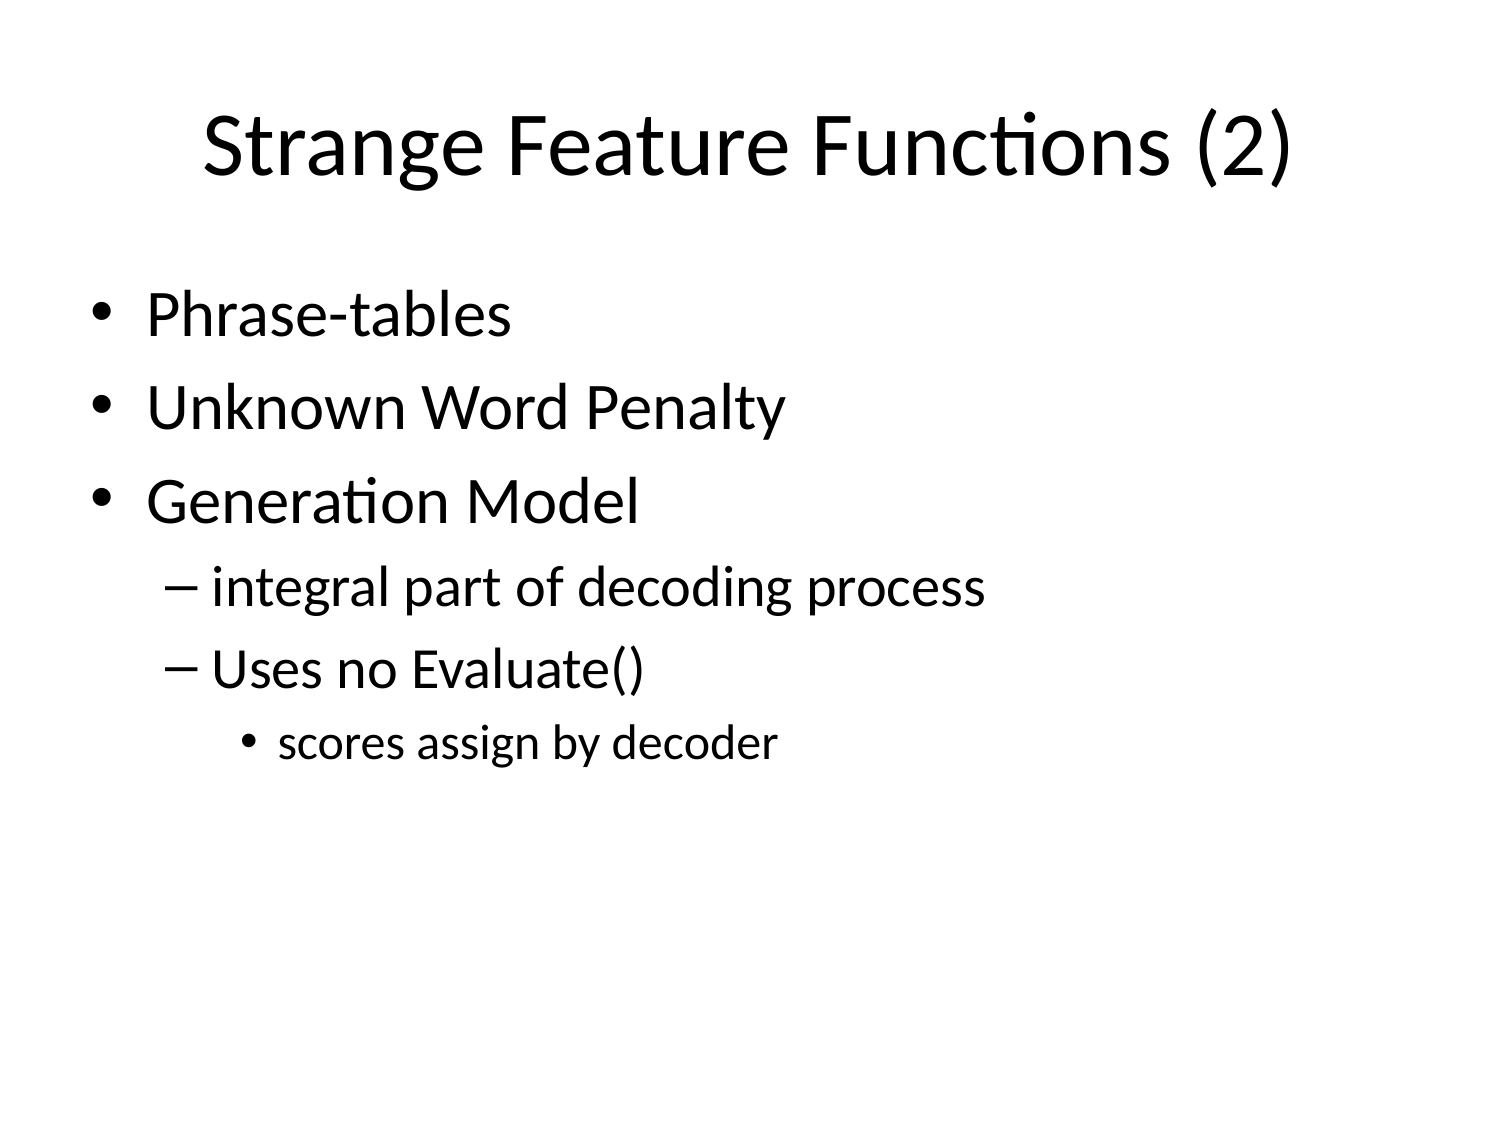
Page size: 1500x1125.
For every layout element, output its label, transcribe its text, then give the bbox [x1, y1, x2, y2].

title Strange Feature Functions (2) [75, 45, 1425, 233]
list Phrase-tables Unknown Word Penalty Generation Model integral part of decoding process Uses no Evaluate() scores assign by decoder [75, 262, 1425, 1005]
